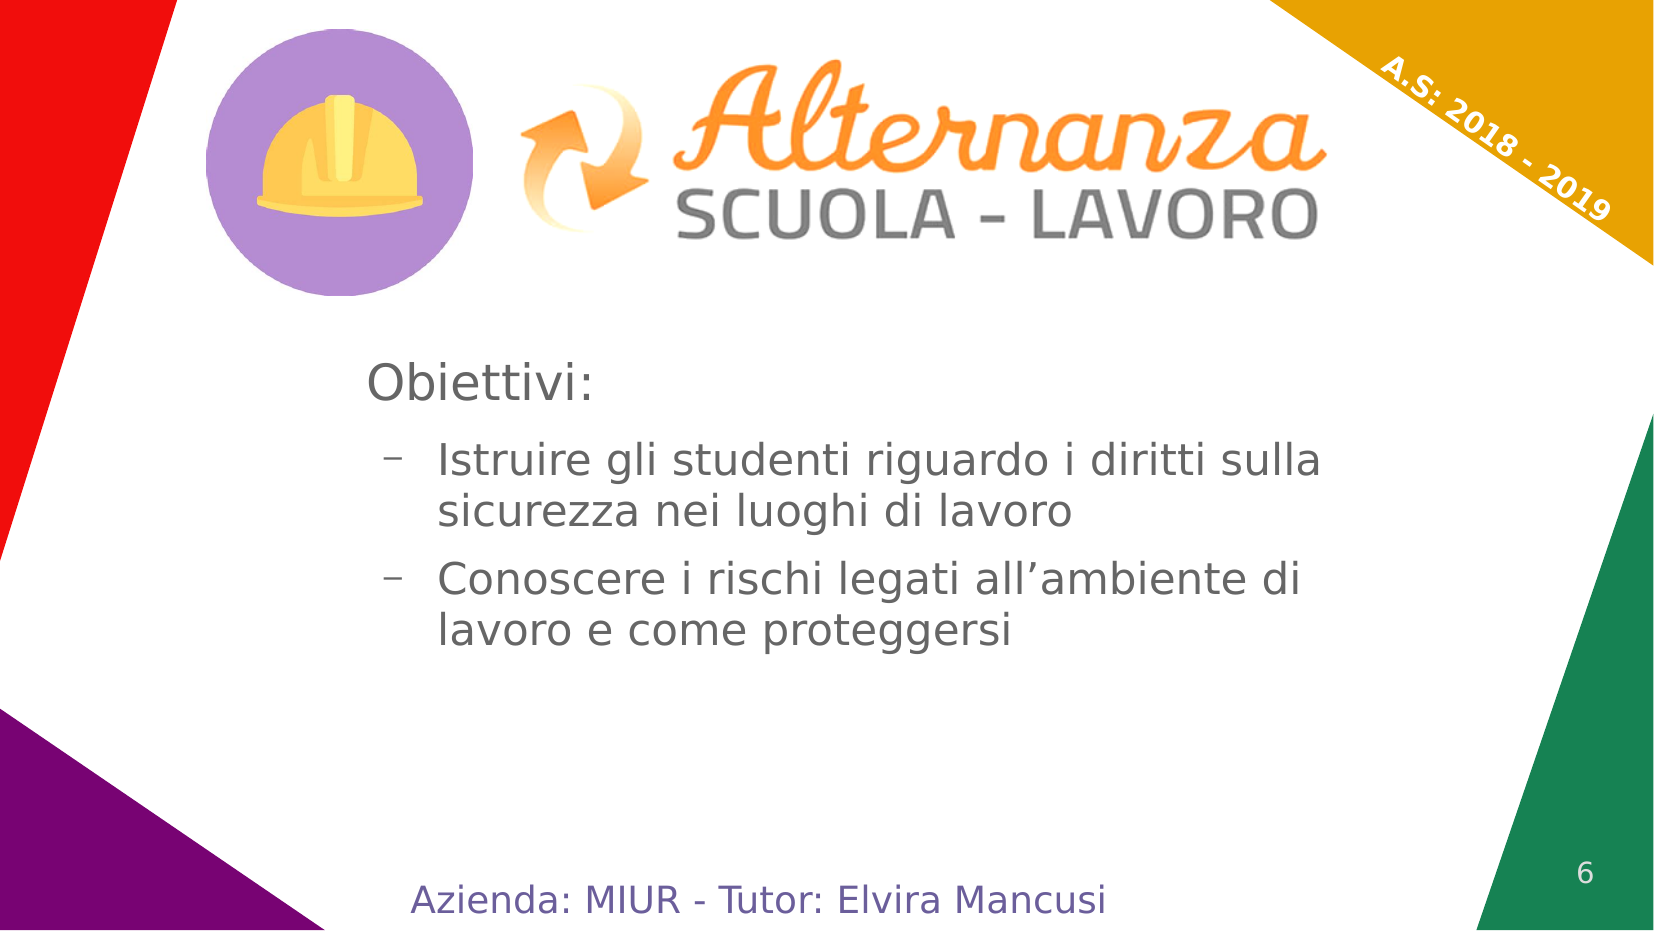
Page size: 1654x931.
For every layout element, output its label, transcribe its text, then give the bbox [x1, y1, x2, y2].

picture [206, 29, 473, 296]
list Obiettivi: Istruire gli studenti riguardo i diritti sulla sicurezza nei luoghi di lavoro Conoscere i rischi legati all’ambiente di lavoro e come proteggersi [295, 354, 1447, 709]
picture [492, 44, 1329, 264]
text_box A.S: 2018 - 2019 [1293, 0, 1645, 286]
text_box Azienda: MIUR - Tutor: Elvira Mancusi [324, 871, 1447, 931]
